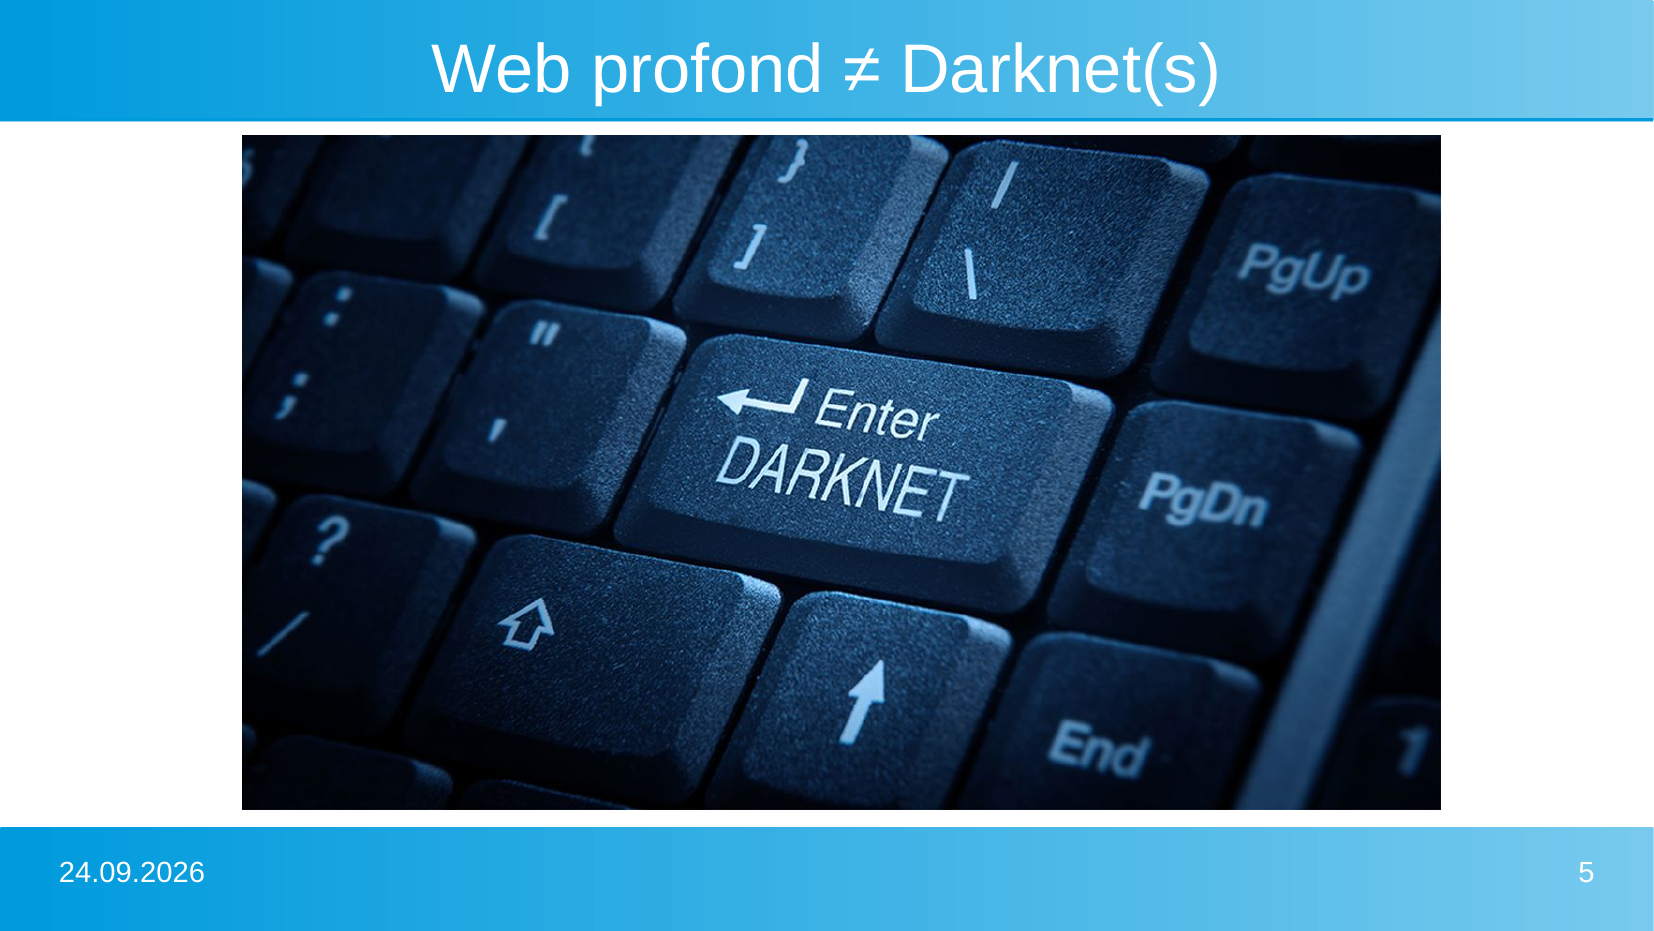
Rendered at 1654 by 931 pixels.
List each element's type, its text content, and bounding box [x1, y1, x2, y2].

picture [242, 135, 1441, 810]
title Web profond ≠ Darknet(s) [59, 29, 1595, 108]
